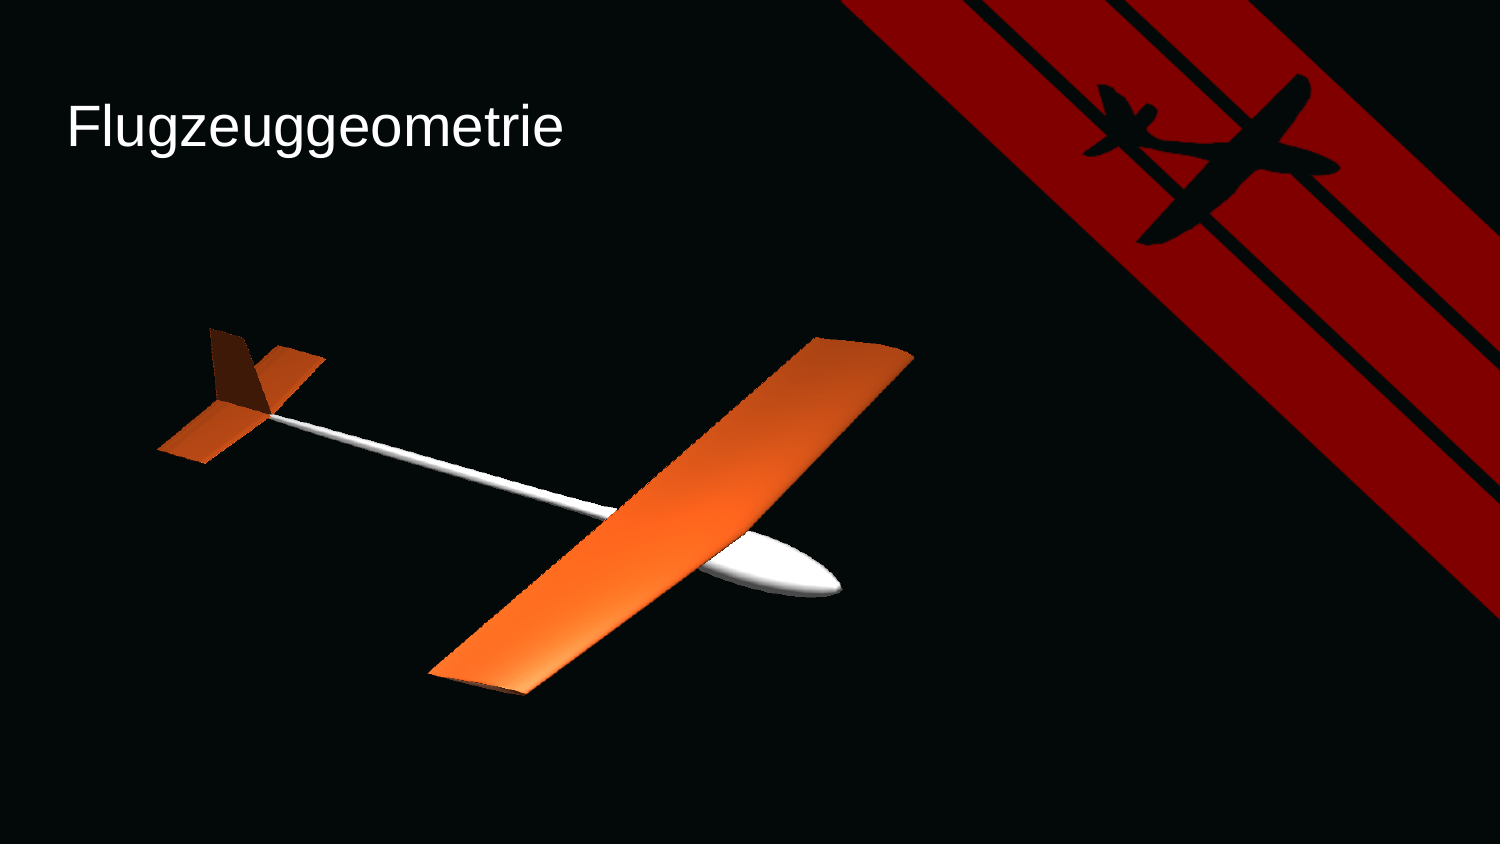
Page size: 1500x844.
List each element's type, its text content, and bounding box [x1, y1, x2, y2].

title Flugzeuggeometrie [51, 72, 1449, 167]
picture [0, 0, 1500, 844]
